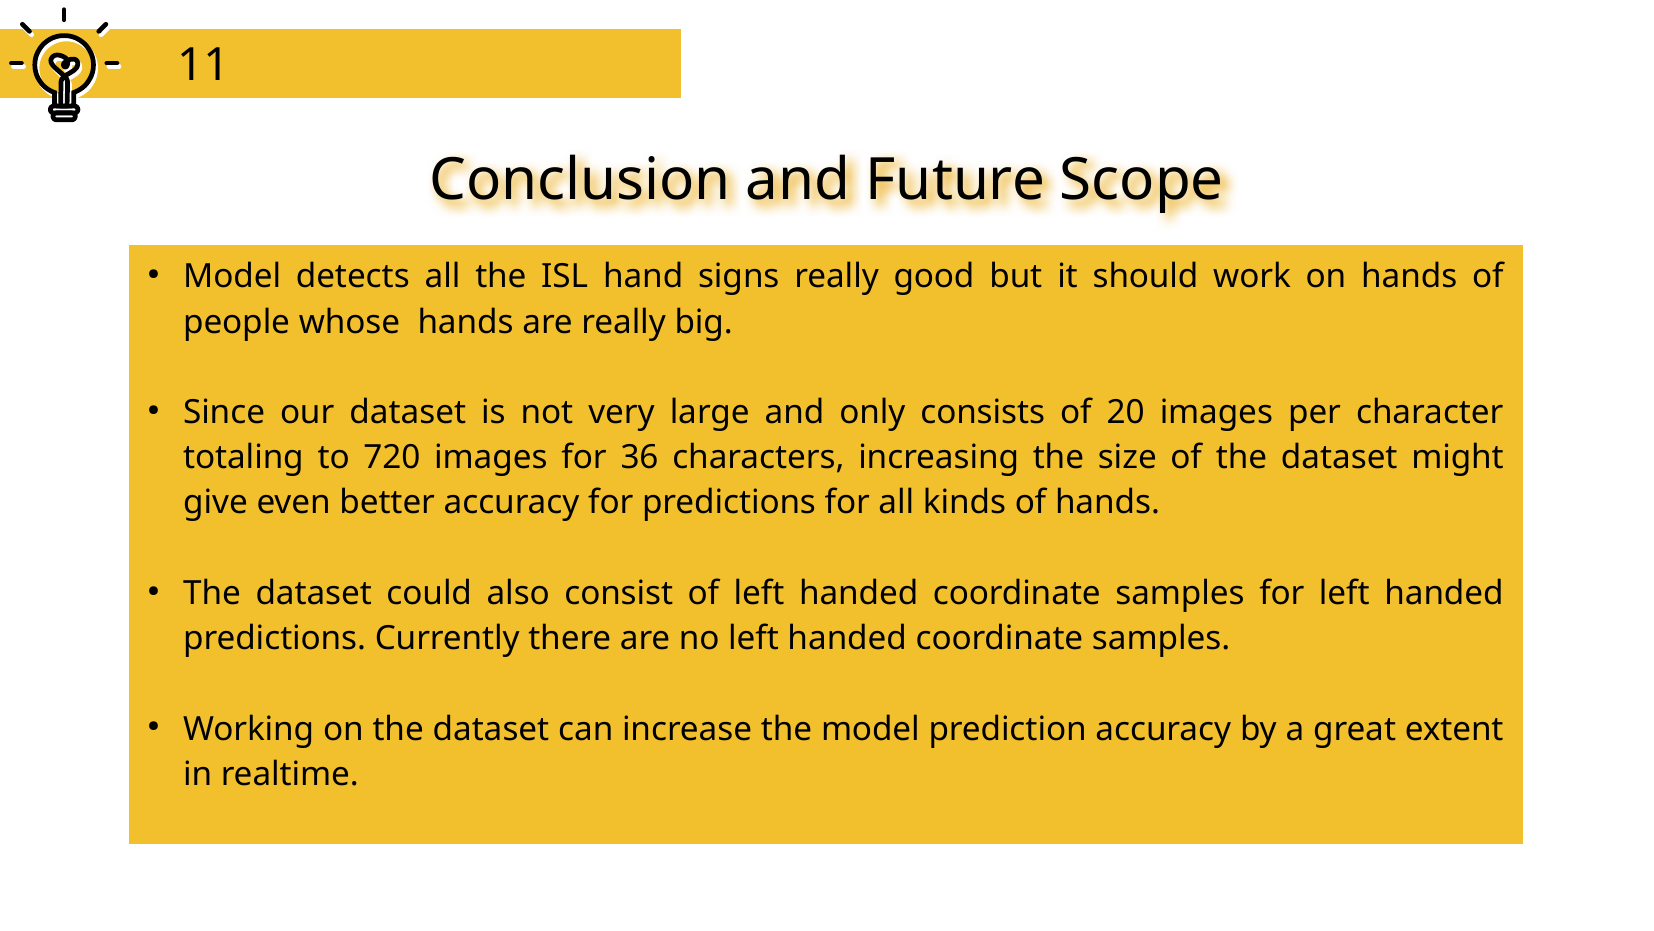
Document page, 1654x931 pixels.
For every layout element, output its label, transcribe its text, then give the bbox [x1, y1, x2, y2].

title 11 [177, 29, 623, 97]
title Conclusion and Future Scope [147, 118, 1506, 237]
text_box Model detects all the ISL hand signs really good but it should work on hands of people whose hands are really big. Since our dataset is not very large and only consists of 20 images per character totaling to 720 images for 36 characters, increasing the size of the dataset might give even better accuracy for predictions for all kinds of hands. The dataset could also consist of left handed coordinate samples for left handed predictions. Currently there are no left handed coordinate samples. Working on the dataset can increase the model prediction accuracy by a great extent in realtime. [147, 265, 1506, 827]
